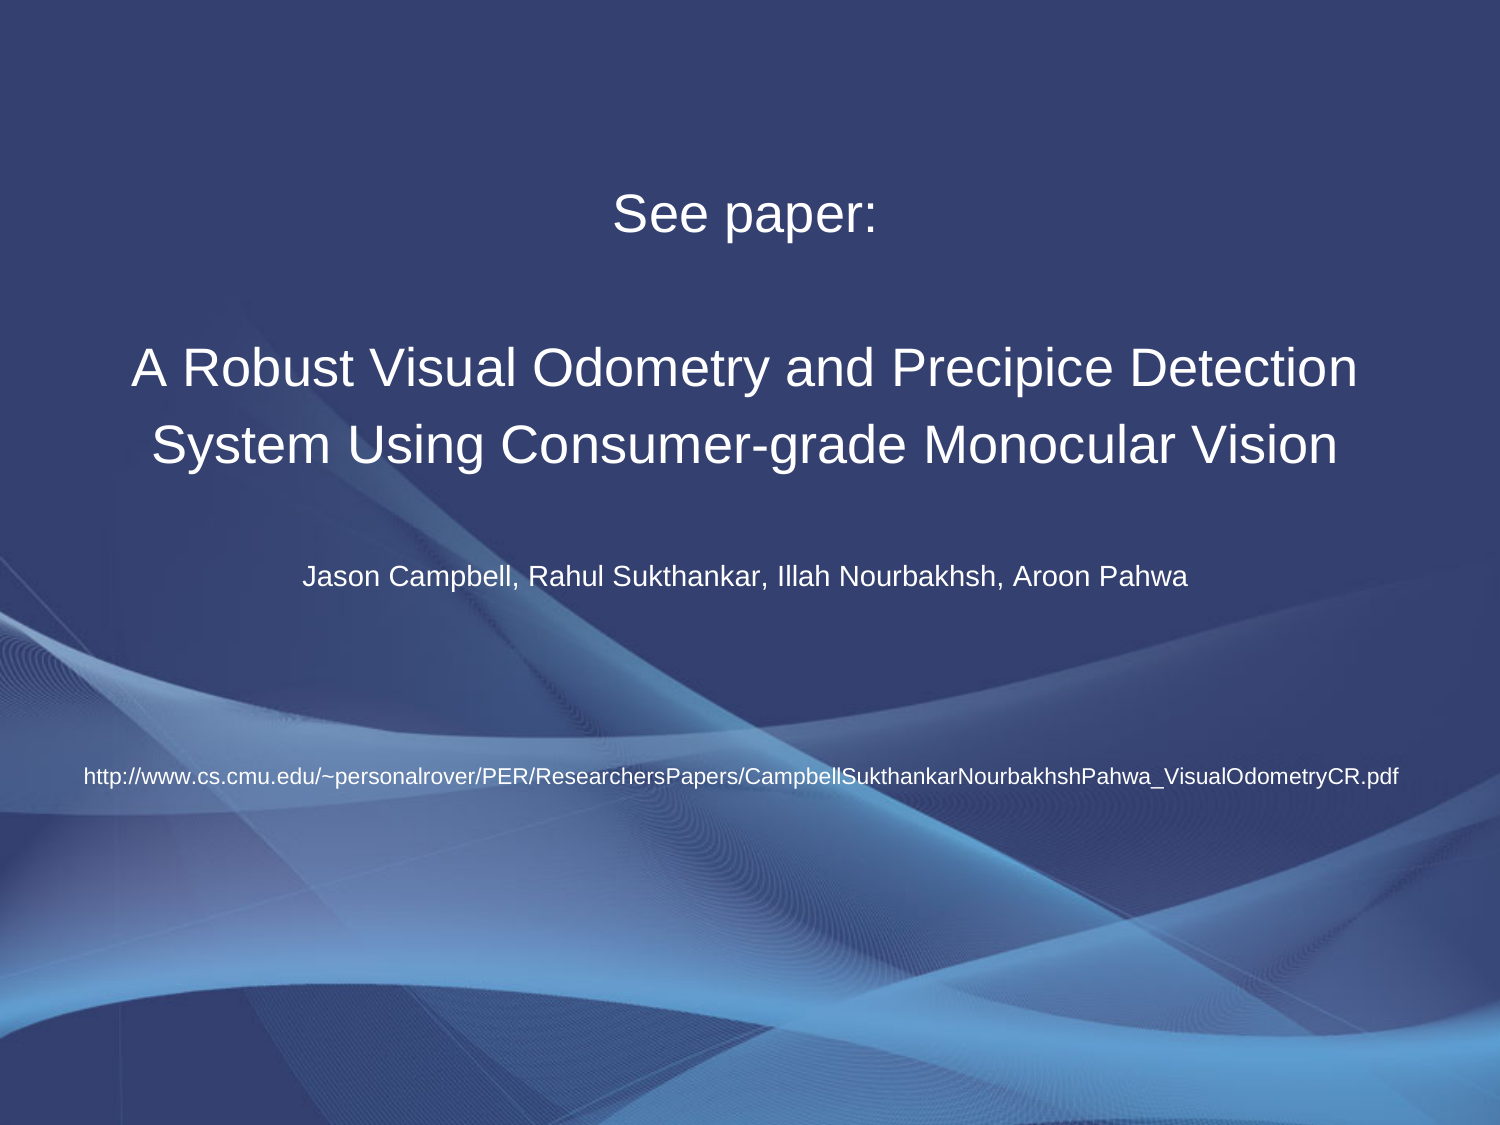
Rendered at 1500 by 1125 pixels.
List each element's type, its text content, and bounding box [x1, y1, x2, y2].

subtitle See paper: A Robust Visual Odometry and Precipice Detection System Using Consumer-grade Monocular Vision Jason Campbell, Rahul Sukthankar, Illah Nourbakhsh, Aroon Pahwa http://www.cs.cmu.edu/~personalrover/PER/ResearchersPapers/CampbellSukthankarNourbakhshPahwa_VisualOdometryCR.pdf [70, 127, 1421, 945]
picture [0, 0, 1500, 1125]
